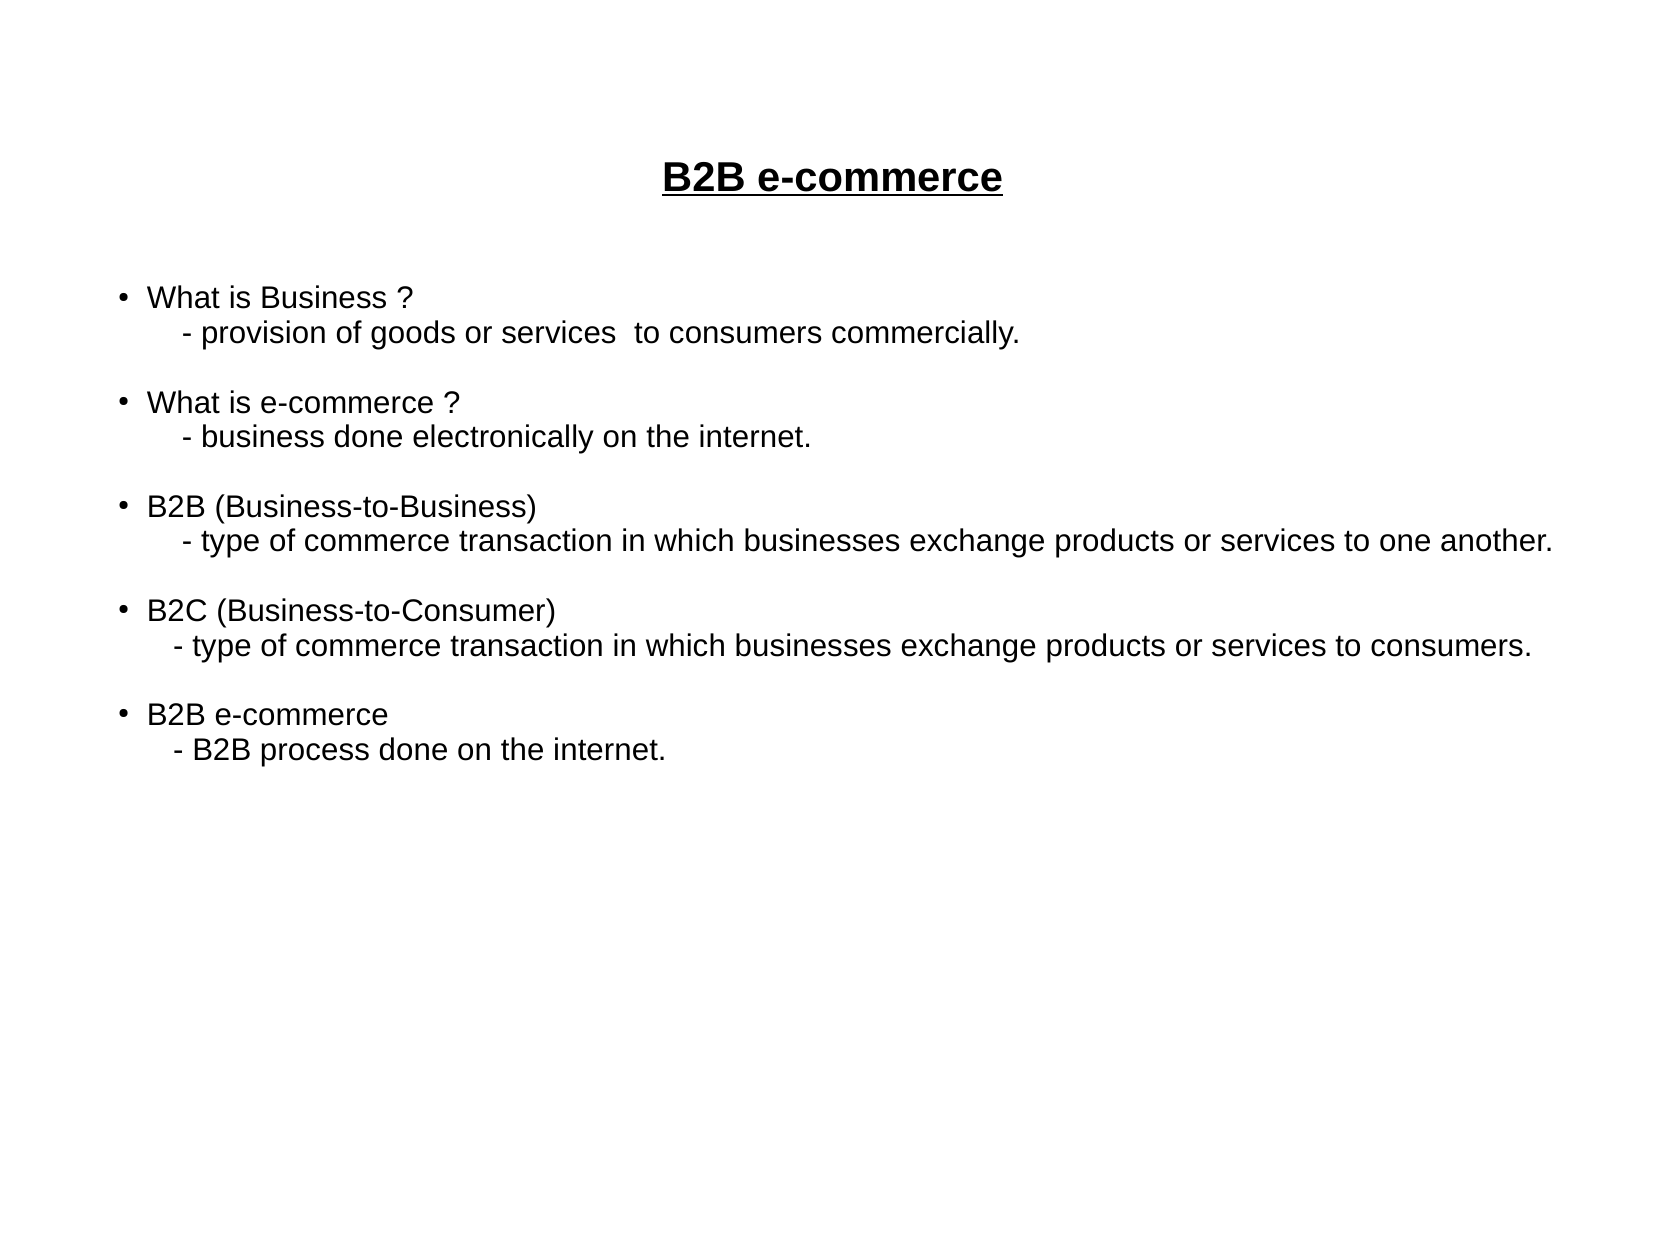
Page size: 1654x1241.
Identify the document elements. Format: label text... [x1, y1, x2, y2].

title B2B e-commerce [88, 88, 1577, 266]
subtitle What is Business ? - provision of goods or services to consumers commercially. What is e-commerce ? - business done electronically on the internet. B2B (Business-to-Business) - type of commerce transaction in which businesses exchange products or services to one another. B2C (Business-to-Consumer) - type of commerce transaction in which businesses exchange products or services to consumers. B2B e-commerce - B2B process done on the internet. [118, 236, 1565, 916]
